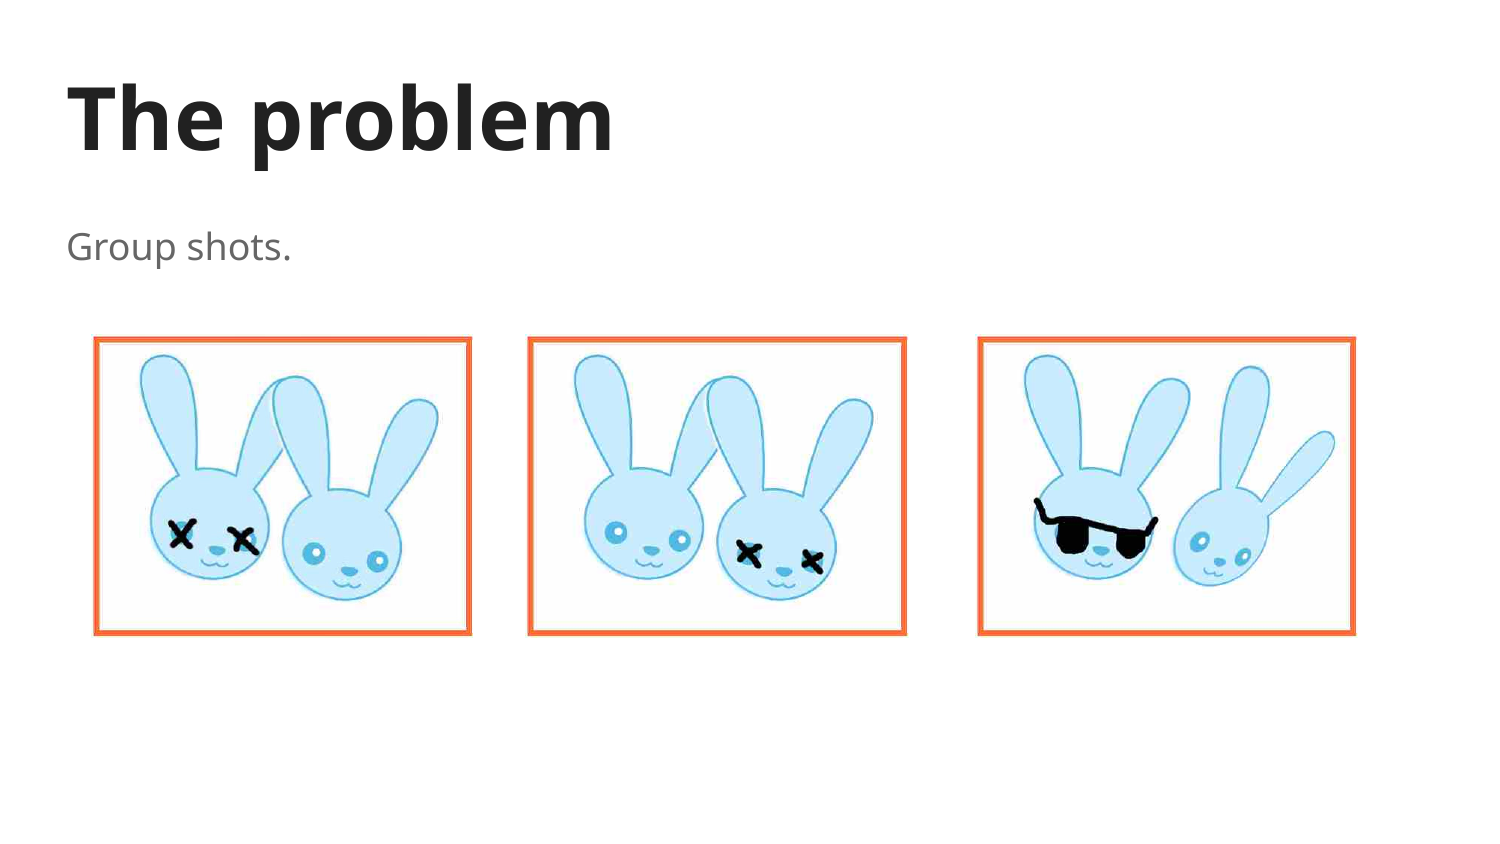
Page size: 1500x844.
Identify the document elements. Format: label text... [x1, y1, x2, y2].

title The problem [51, 48, 1449, 180]
picture [91, 334, 474, 638]
picture [525, 334, 909, 638]
list Group shots. [51, 201, 1449, 750]
picture [975, 334, 1358, 638]
